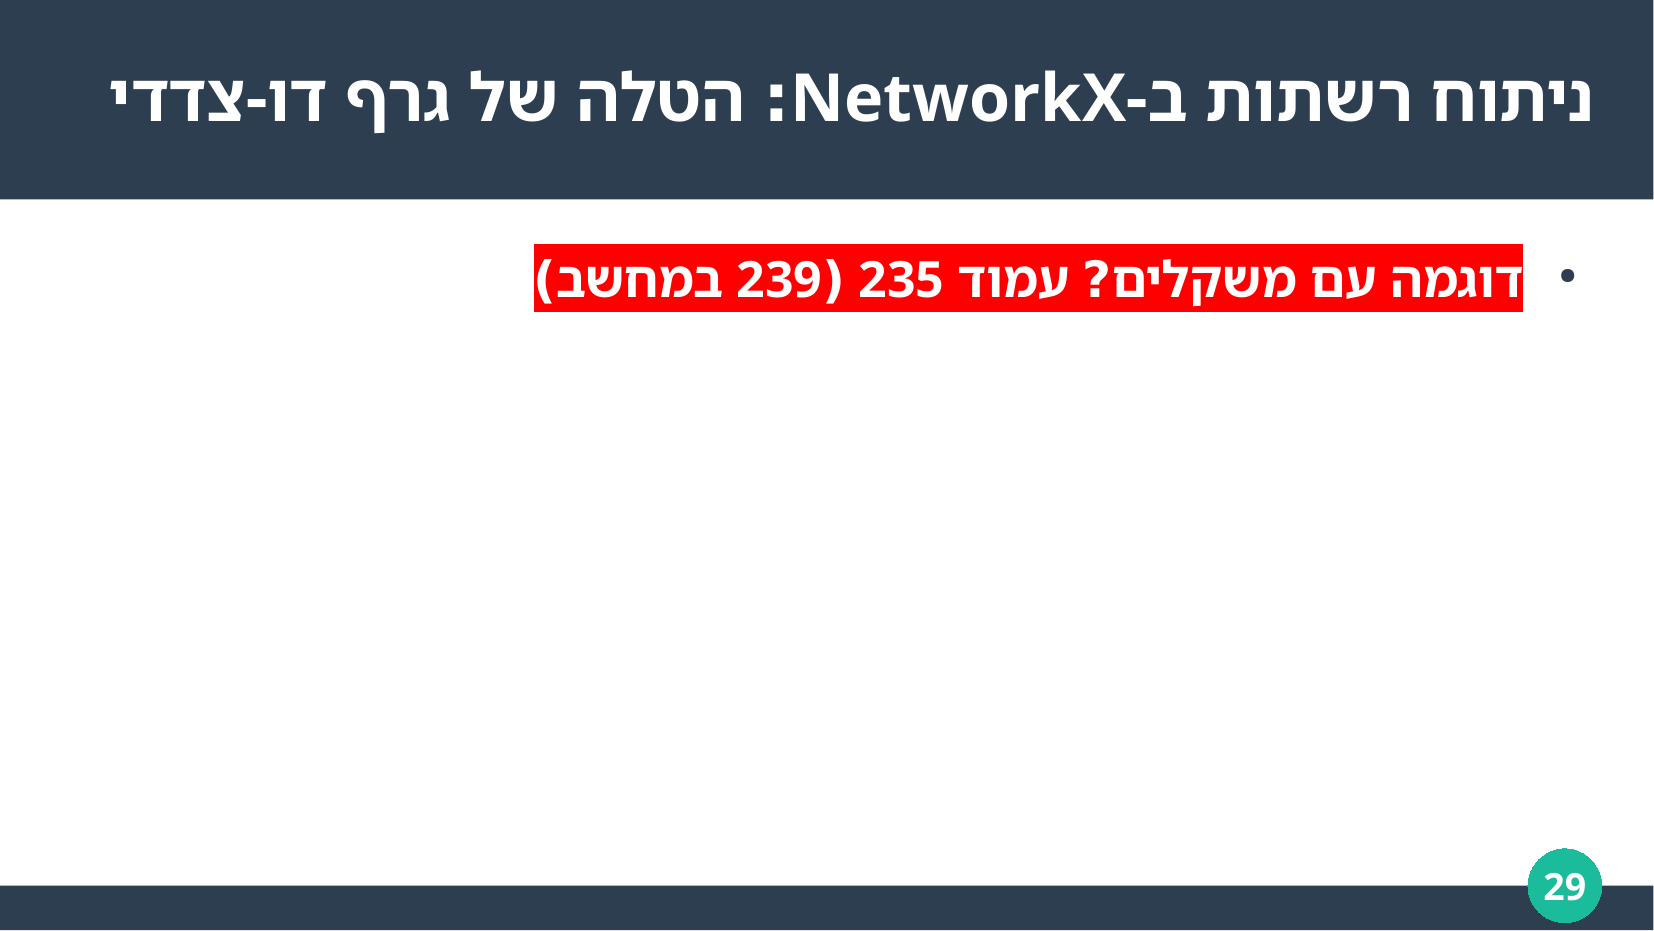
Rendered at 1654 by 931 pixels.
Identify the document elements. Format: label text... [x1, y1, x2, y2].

title ניתוח רשתות ב-NetworkX: הטלה של גרף דו-צדדי [58, 36, 1595, 155]
list דוגמה עם משקלים? עמוד 235 (239 במחשב) [58, 243, 1595, 864]
